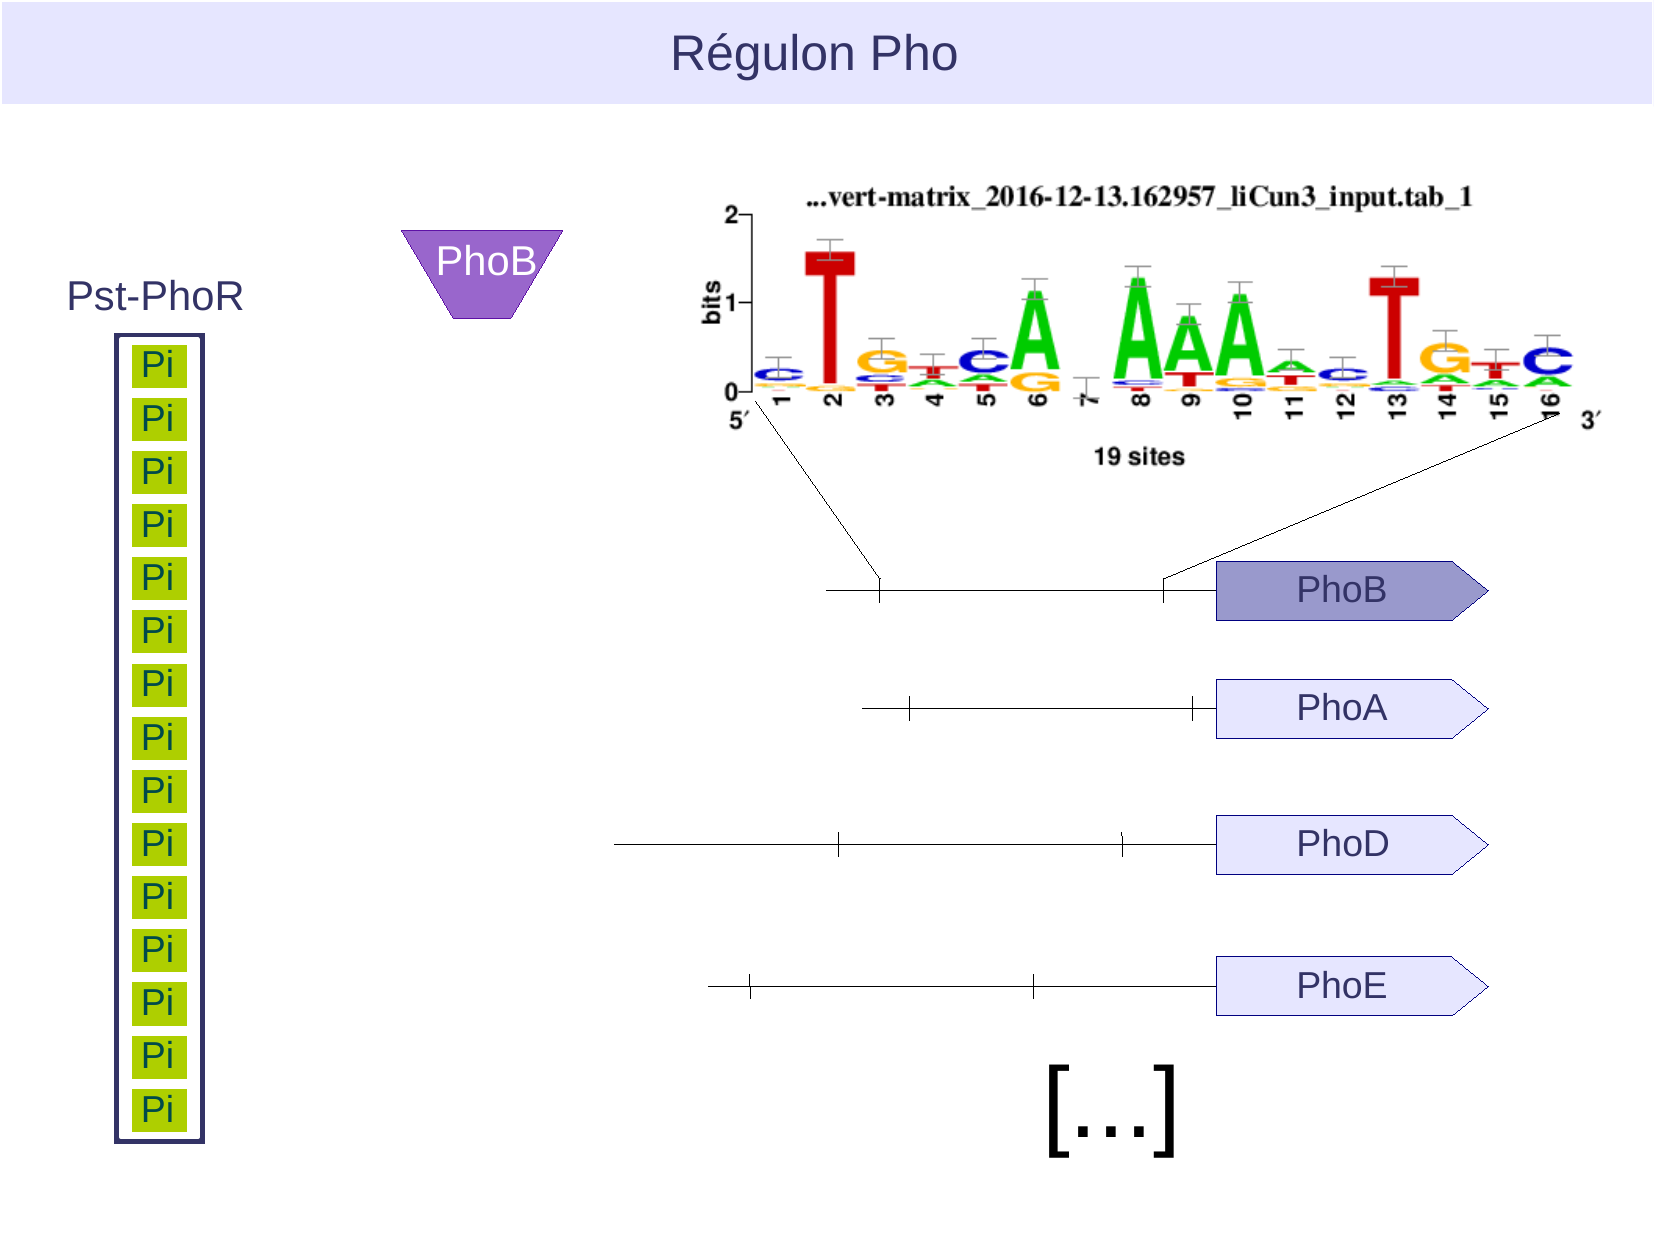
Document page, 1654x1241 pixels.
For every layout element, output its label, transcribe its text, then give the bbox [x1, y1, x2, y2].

text_box Pi [126, 868, 189, 921]
text_box Pi [126, 974, 189, 1027]
text_box Pi [126, 921, 190, 979]
text_box Pi [126, 336, 189, 389]
text_box Pi [126, 549, 189, 602]
text_box PhoB [1281, 561, 1403, 618]
text_box Pi [126, 389, 190, 447]
text_box [438, 293, 526, 319]
text_box Régulon Pho [655, 17, 974, 89]
text_box PhoB [420, 230, 553, 293]
text_box Pst-PhoR [51, 265, 260, 328]
text_box Pi [126, 496, 190, 553]
text_box PhoE [1281, 956, 1403, 1014]
text_box Pi [126, 1027, 190, 1085]
picture [667, 178, 1611, 473]
text_box [1216, 561, 1489, 621]
text_box Pi [126, 442, 189, 496]
text_box [1216, 956, 1489, 1016]
text_box [553, 230, 563, 247]
text_box Pi [126, 814, 190, 872]
text_box [401, 230, 420, 262]
text_box [1216, 679, 1489, 739]
text_box Pi [126, 1080, 189, 1138]
text_box Pi [126, 761, 189, 814]
text_box PhoD [1281, 815, 1405, 872]
text_box [...] [1027, 1039, 1196, 1167]
text_box [112, 330, 207, 1146]
text_box Pi [126, 708, 190, 766]
text_box [0, 0, 1654, 107]
text_box Pi [126, 655, 189, 708]
text_box Pi [126, 602, 190, 660]
text_box PhoA [1281, 679, 1403, 736]
text_box [1216, 815, 1489, 875]
